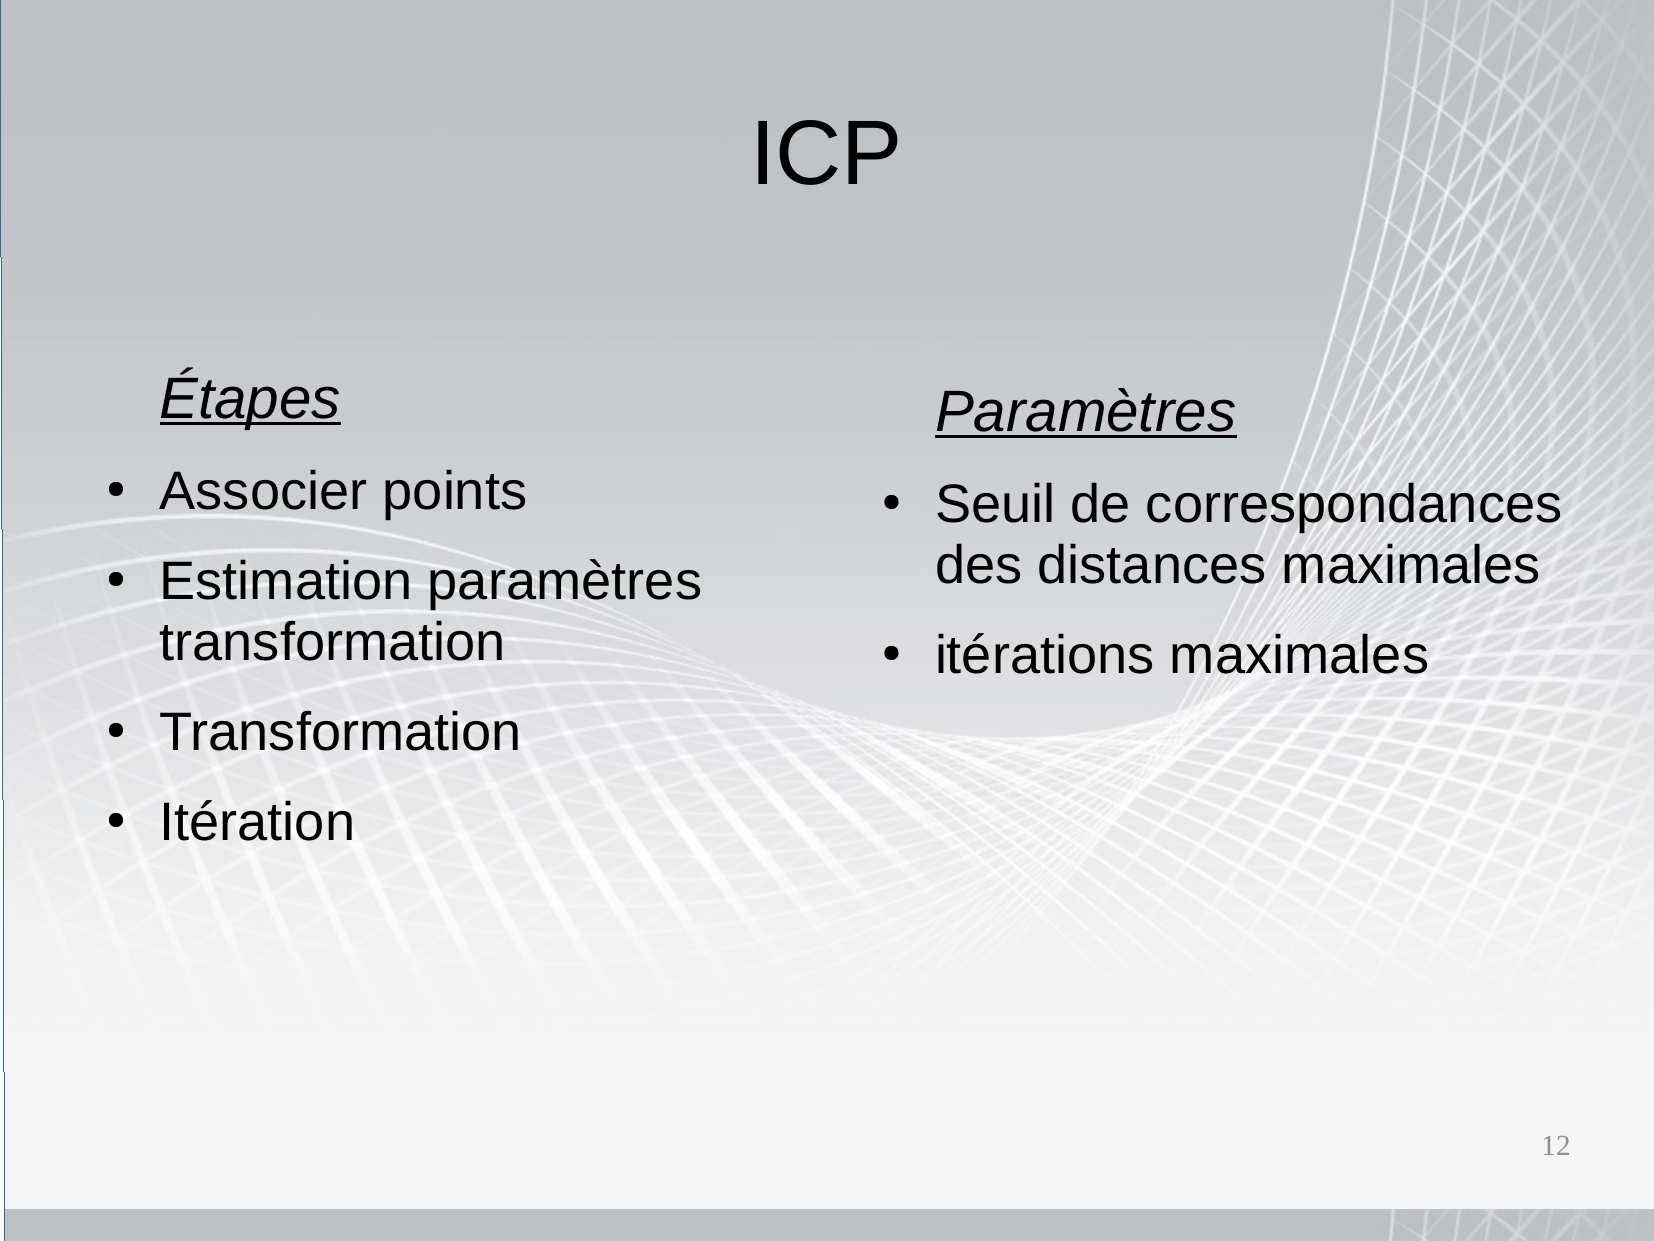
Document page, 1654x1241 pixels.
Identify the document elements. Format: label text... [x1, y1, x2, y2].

title ICP [82, 20, 1571, 286]
list Étapes Associer points Estimation paramètres transformation Transformation Itération [88, 366, 815, 1086]
list Paramètres Seuil de correspondances des distances maximales itérations maximales [864, 379, 1591, 1099]
text_box [0, 0, 1654, 1241]
